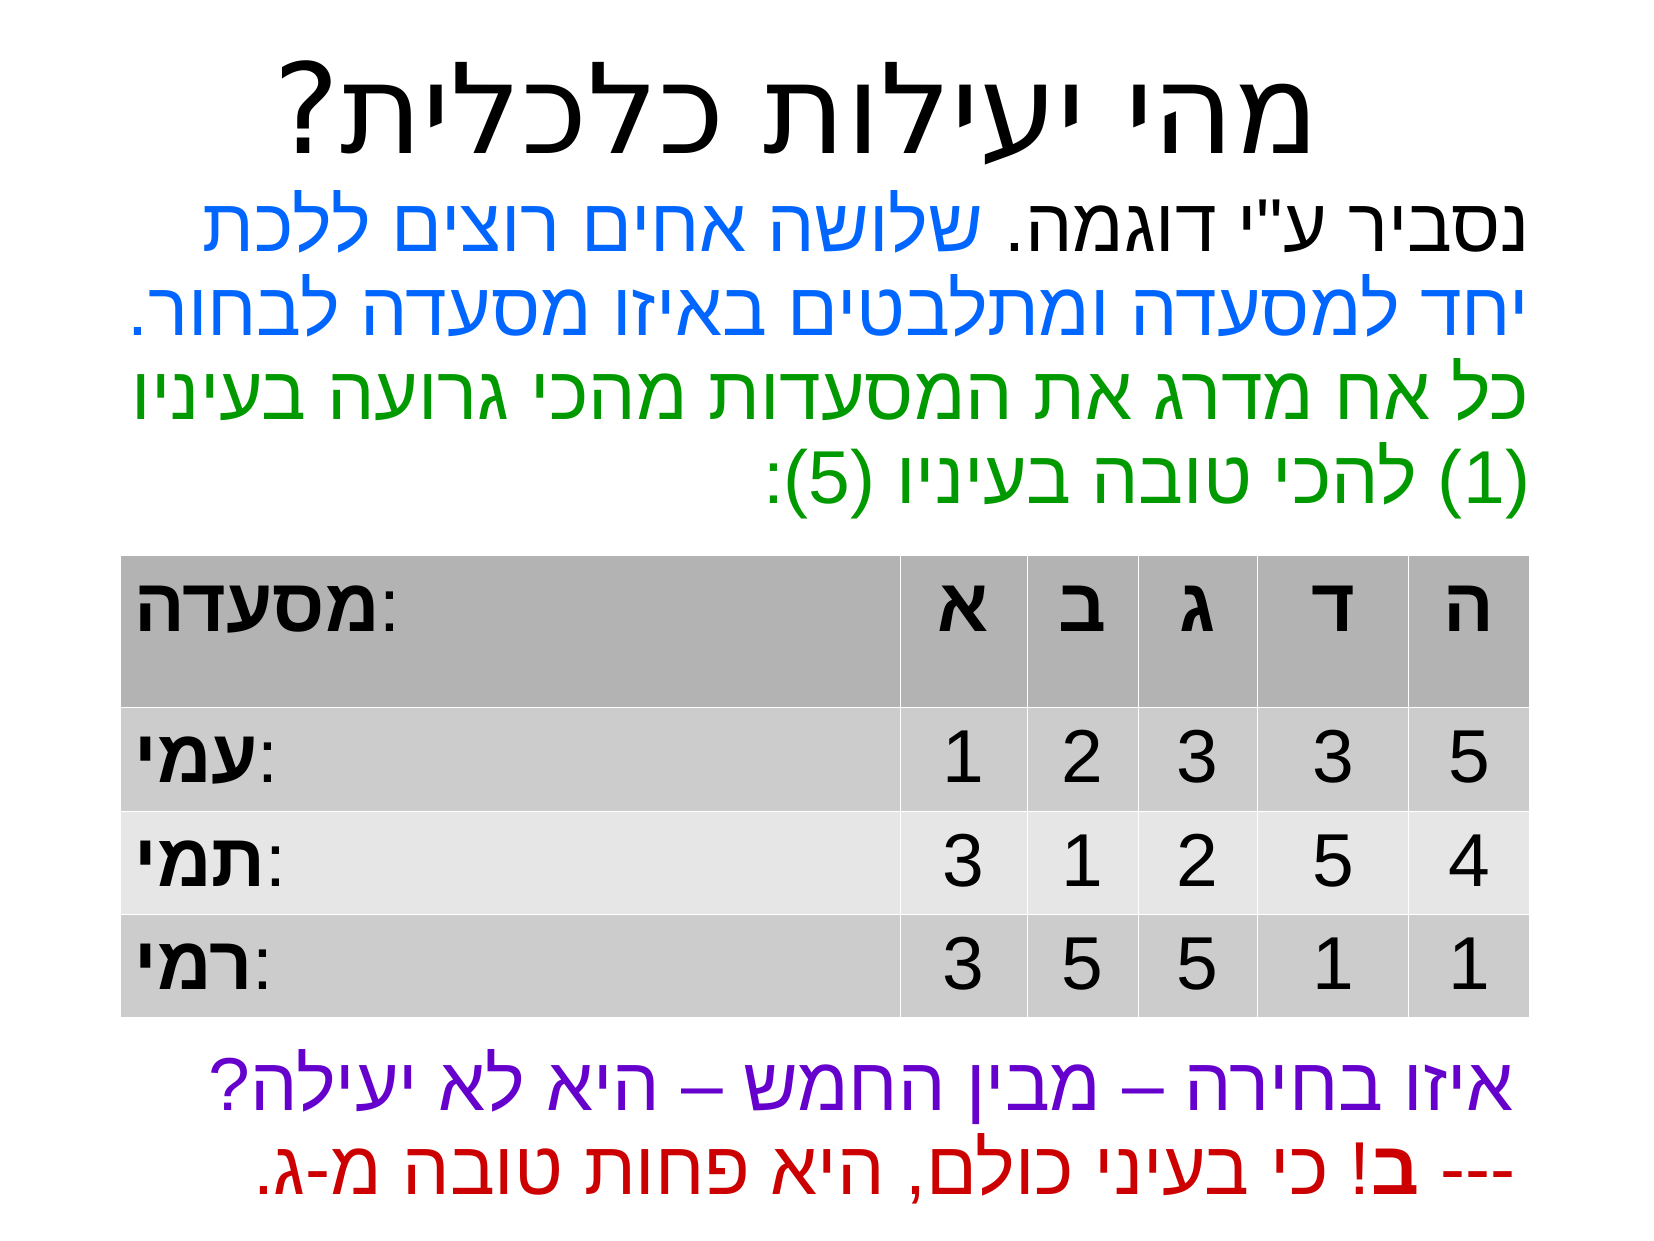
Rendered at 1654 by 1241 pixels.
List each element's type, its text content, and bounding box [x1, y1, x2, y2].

table_header ד [1258, 556, 1408, 707]
table_cell 5 [1409, 708, 1529, 811]
table_header א [901, 556, 1027, 707]
table_cell 5 [1028, 915, 1138, 1017]
table_header ב [1028, 556, 1138, 707]
text_box איזו בחירה – מבין החמש – היא לא יעילה? --- ב! כי בעיני כולם, היא פחות טובה מ-ג. [90, 1035, 1531, 1218]
table_cell 3 [901, 812, 1027, 914]
table_cell 5 [1139, 915, 1257, 1017]
table_cell 3 [901, 915, 1027, 1017]
table_cell 1 [1409, 915, 1529, 1017]
title מהי יעילות כלכלית? [75, 45, 1564, 177]
table_cell 3 [1258, 708, 1408, 811]
table_cell תמי: [121, 812, 900, 914]
table_header ג [1139, 556, 1257, 707]
table_cell 4 [1409, 812, 1529, 914]
table_cell רמי: [121, 915, 900, 1017]
table_cell עמי: [121, 708, 900, 811]
table_cell 5 [1258, 812, 1408, 914]
table_cell 1 [1028, 812, 1138, 914]
table_cell 1 [1258, 915, 1408, 1017]
table_header מסעדה: [121, 556, 900, 707]
table_cell 2 [1028, 708, 1138, 811]
table_cell 3 [1139, 708, 1257, 811]
table_header ה [1409, 556, 1529, 707]
table_cell 2 [1139, 812, 1257, 914]
text_box נסביר ע"י דוגמה. שלושה אחים רוצים ללכת יחד למסעדה ומתלבטים באיזו מסעדה לבחור. כל אח מדרג את המסעדות מהכי גרועה בעיניו (1) להכי טובה בעיניו (5): [75, 176, 1546, 528]
table_cell 1 [901, 708, 1027, 811]
